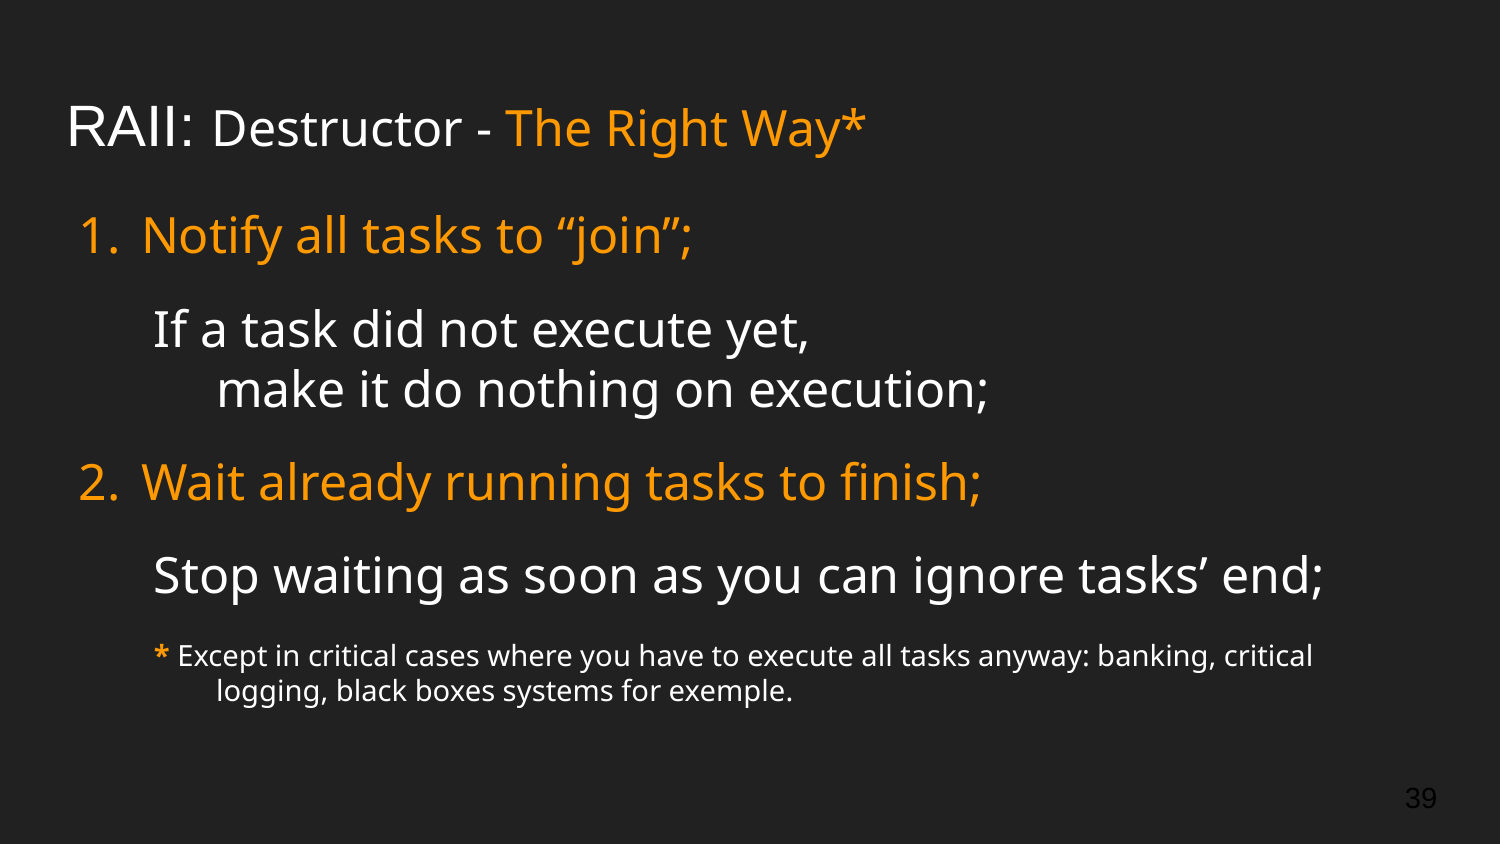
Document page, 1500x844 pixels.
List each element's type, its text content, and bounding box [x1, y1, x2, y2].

list Notify all tasks to “join”; If a task did not execute yet, make it do nothing on execution; Wait already running tasks to finish; Stop waiting as soon as you can ignore tasks’ end; * Except in critical cases where you have to execute all tasks anyway: banking, critical logging, black boxes systems for exemple. [51, 189, 1449, 750]
slide_number <number> [1389, 764, 1480, 830]
title RAII: Destructor - The Right Way* [51, 72, 1449, 167]
